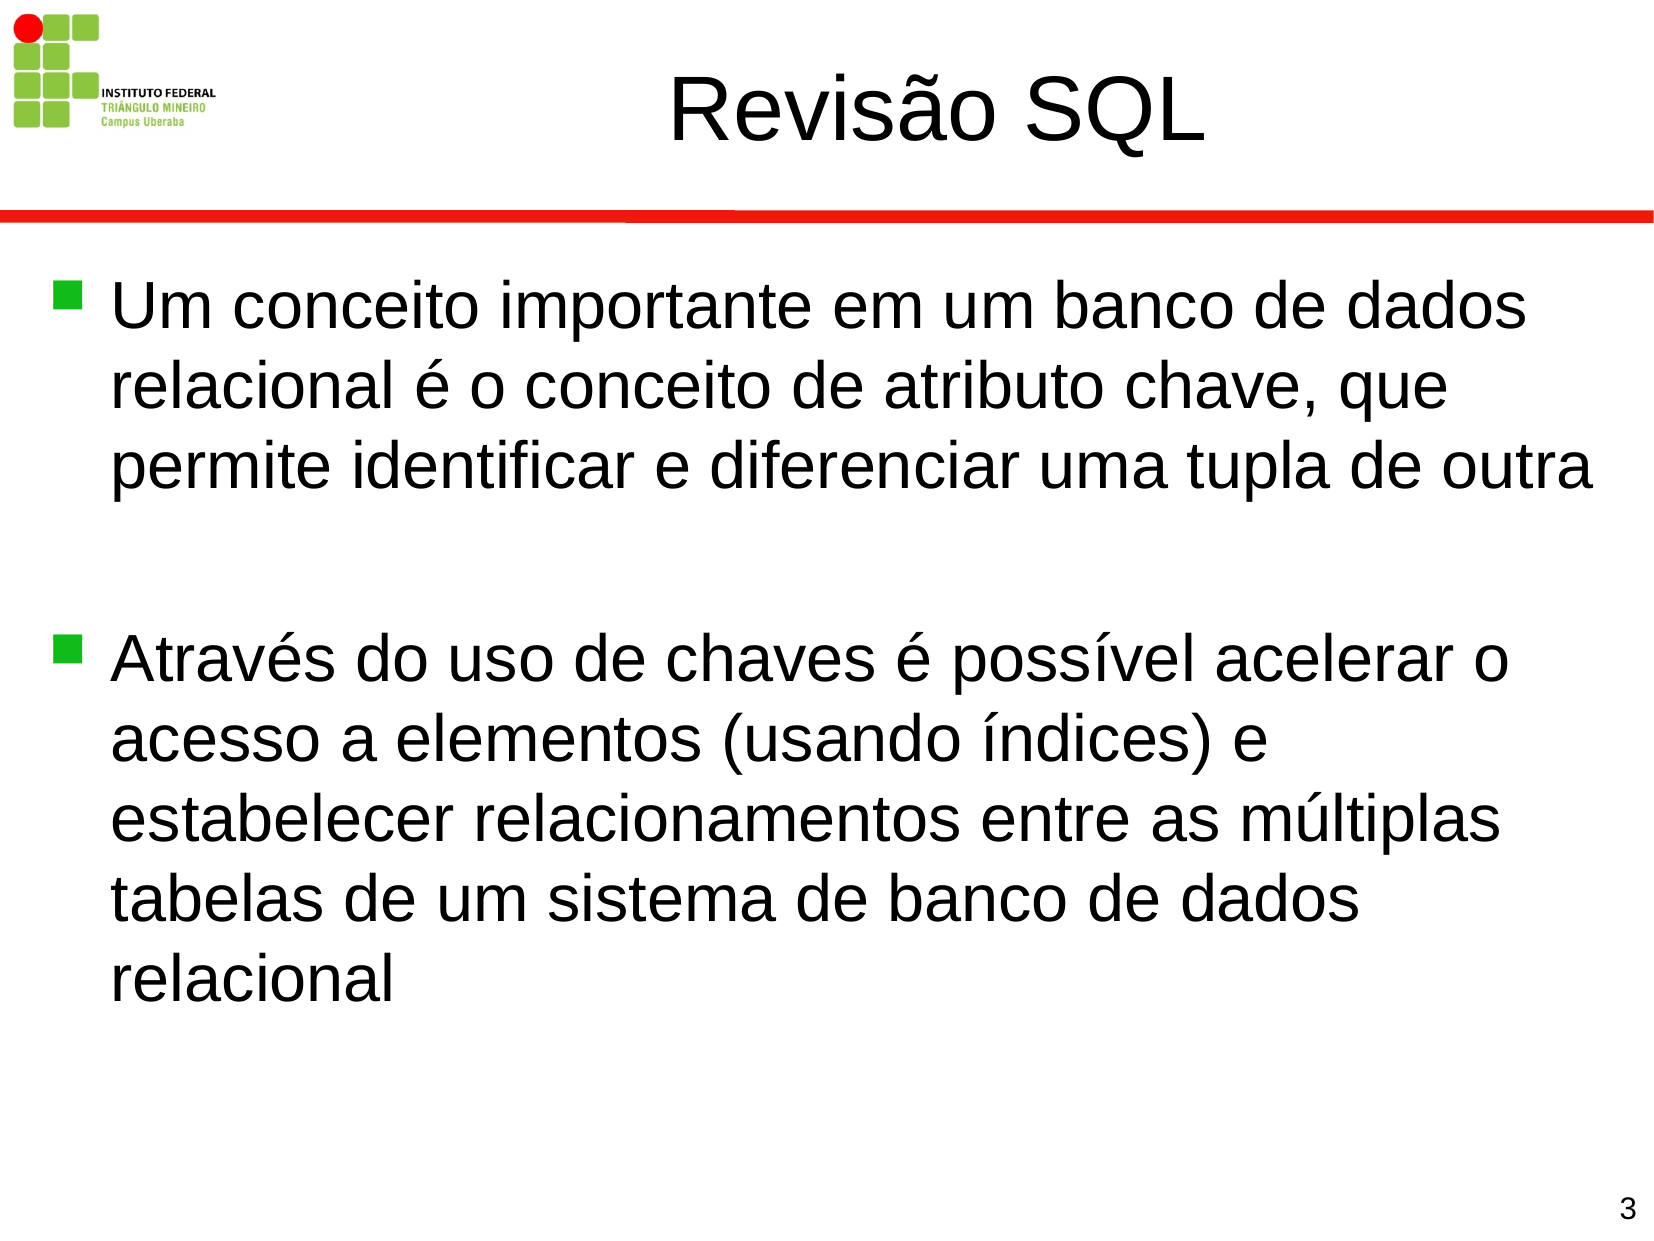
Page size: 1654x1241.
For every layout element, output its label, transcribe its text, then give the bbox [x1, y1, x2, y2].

text_box Revisão SQL [253, 0, 1622, 207]
text_box <número> [1185, 1179, 1654, 1220]
picture [0, 2, 228, 139]
text_box Um conceito importante em um banco de dados relacional é o conceito de atributo chave, que permite identificar e diferenciar uma tupla de outra Através do uso de chaves é possível acelerar o acesso a elementos (usando índices) e estabelecer relacionamentos entre as múltiplas tabelas de um sistema de banco de dados relacional [32, 253, 1622, 1205]
